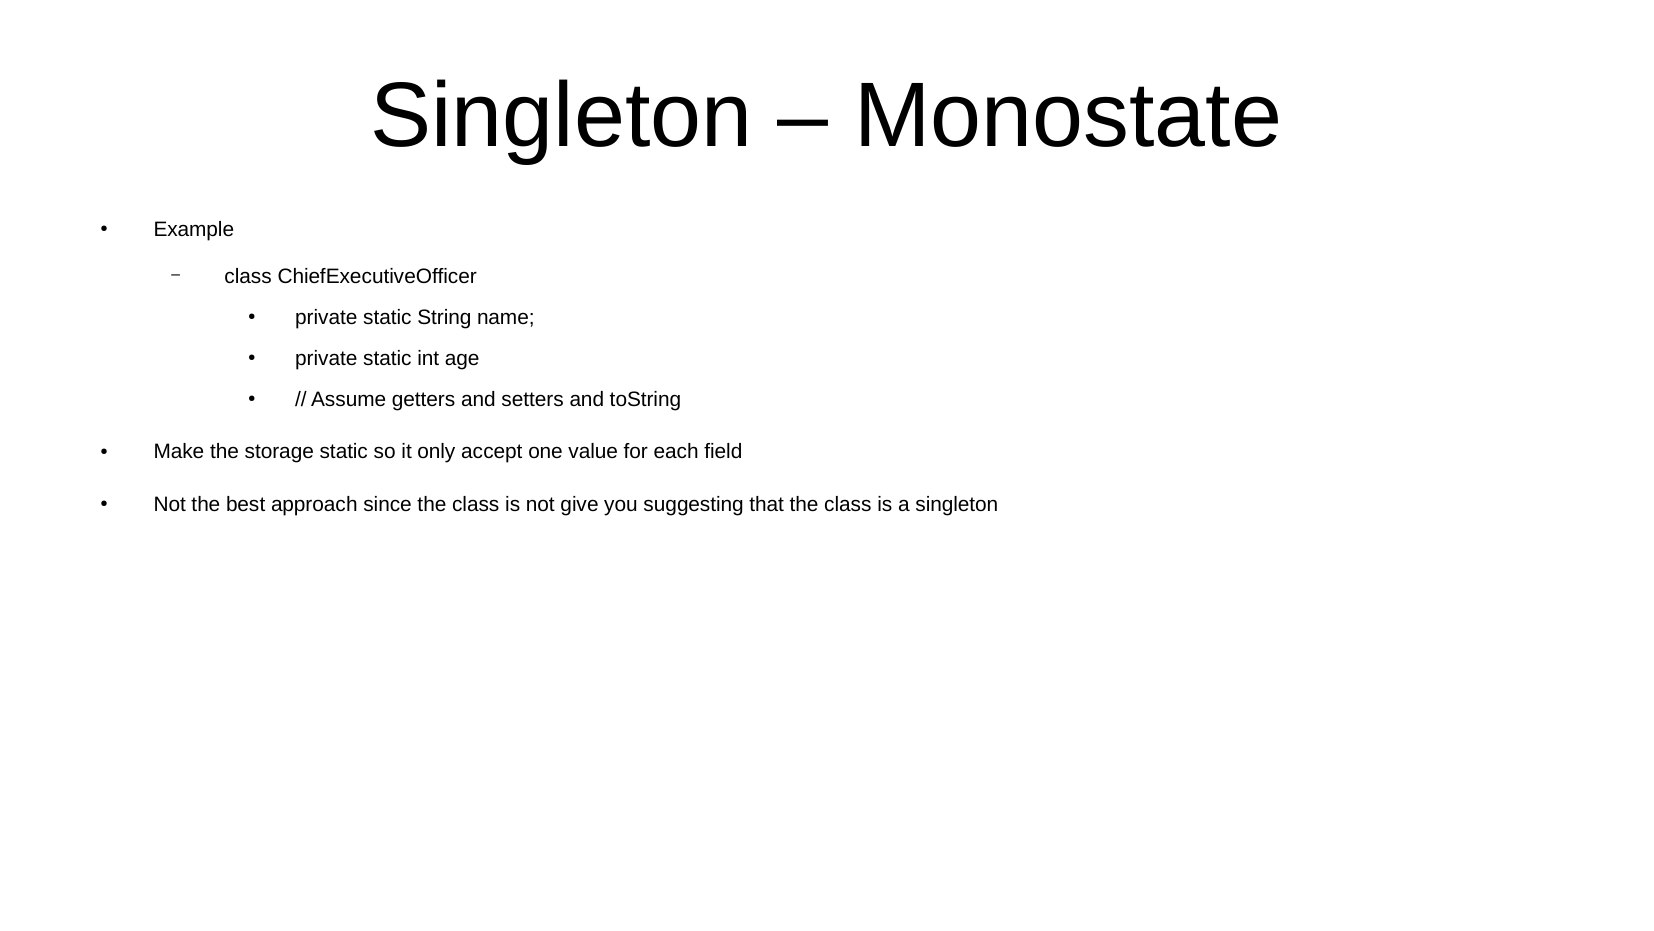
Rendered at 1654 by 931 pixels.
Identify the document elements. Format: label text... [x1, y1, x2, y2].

list Example class ChiefExecutiveOfficer private static String name; private static int age // Assume getters and setters and toString Make the storage static so it only accept one value for each field Not the best approach since the class is not give you suggesting that the class is a singleton [82, 217, 1621, 916]
title Singleton – Monostate [82, 37, 1571, 193]
